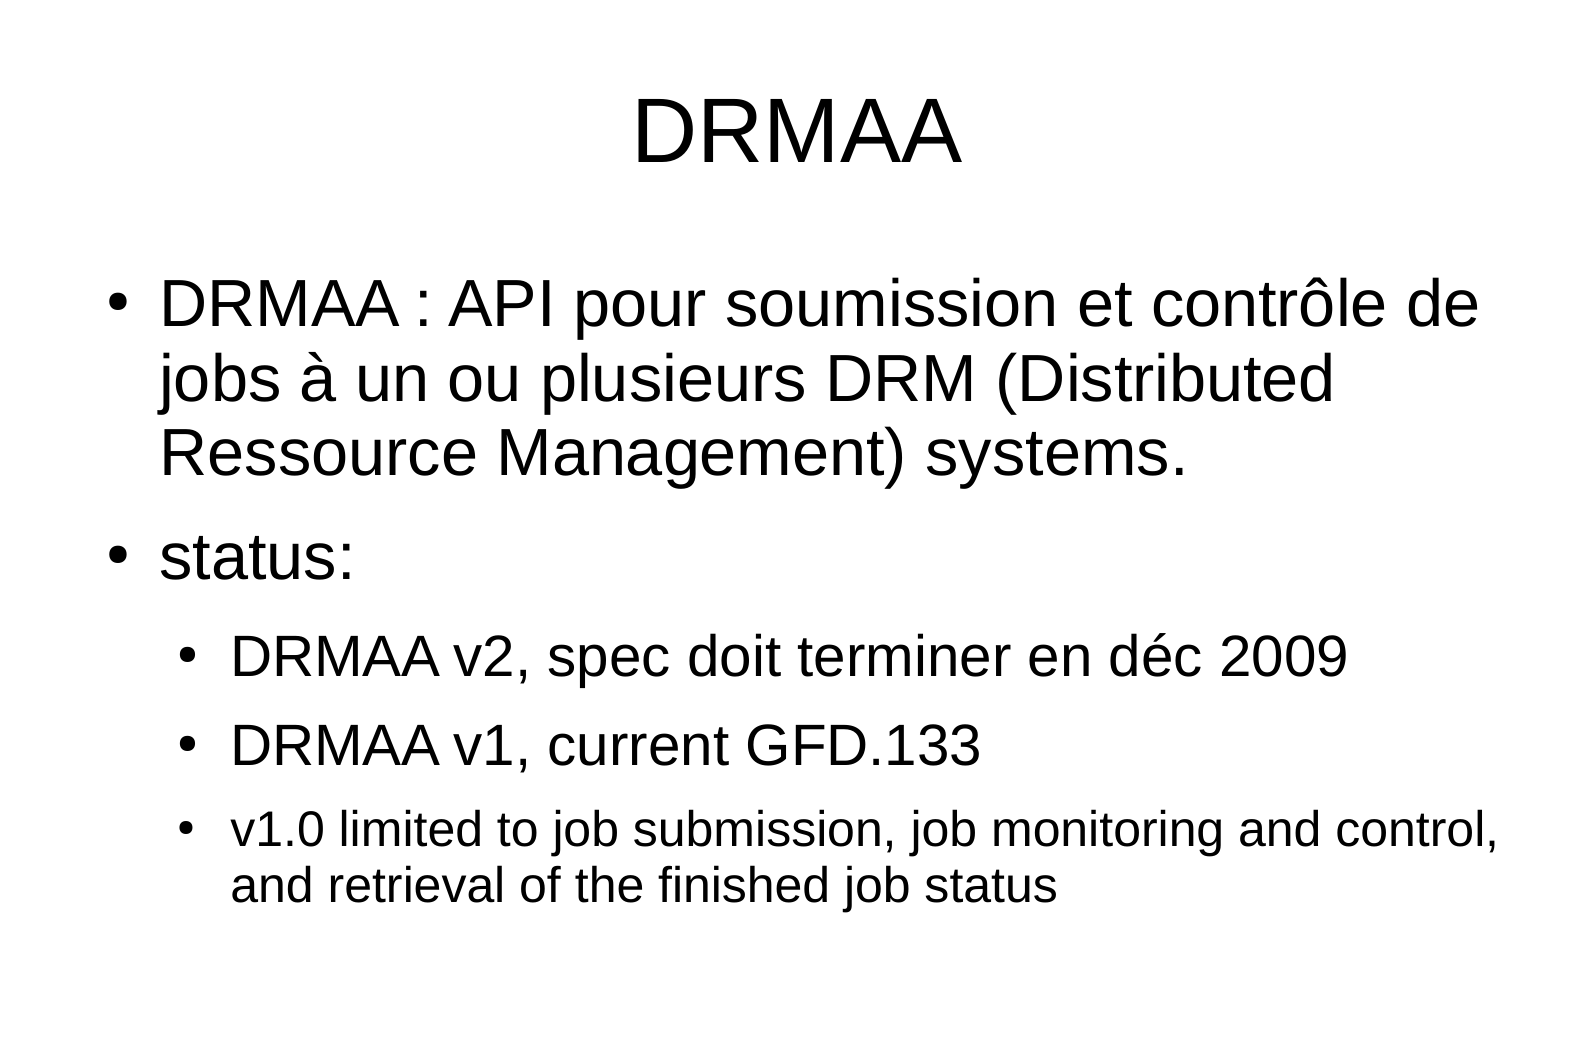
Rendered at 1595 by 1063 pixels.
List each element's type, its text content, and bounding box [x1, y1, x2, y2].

title DRMAA [79, 49, 1515, 213]
list DRMAA : API pour soumission et contrôle de jobs à un ou plusieurs DRM (Distributed Ressource Management) systems. status: DRMAA v2, spec doit terminer en déc 2009 DRMAA v1, current GFD.133 v1.0 limited to job submission, job monitoring and control, and retrieval of the finished job status [88, 265, 1524, 968]
